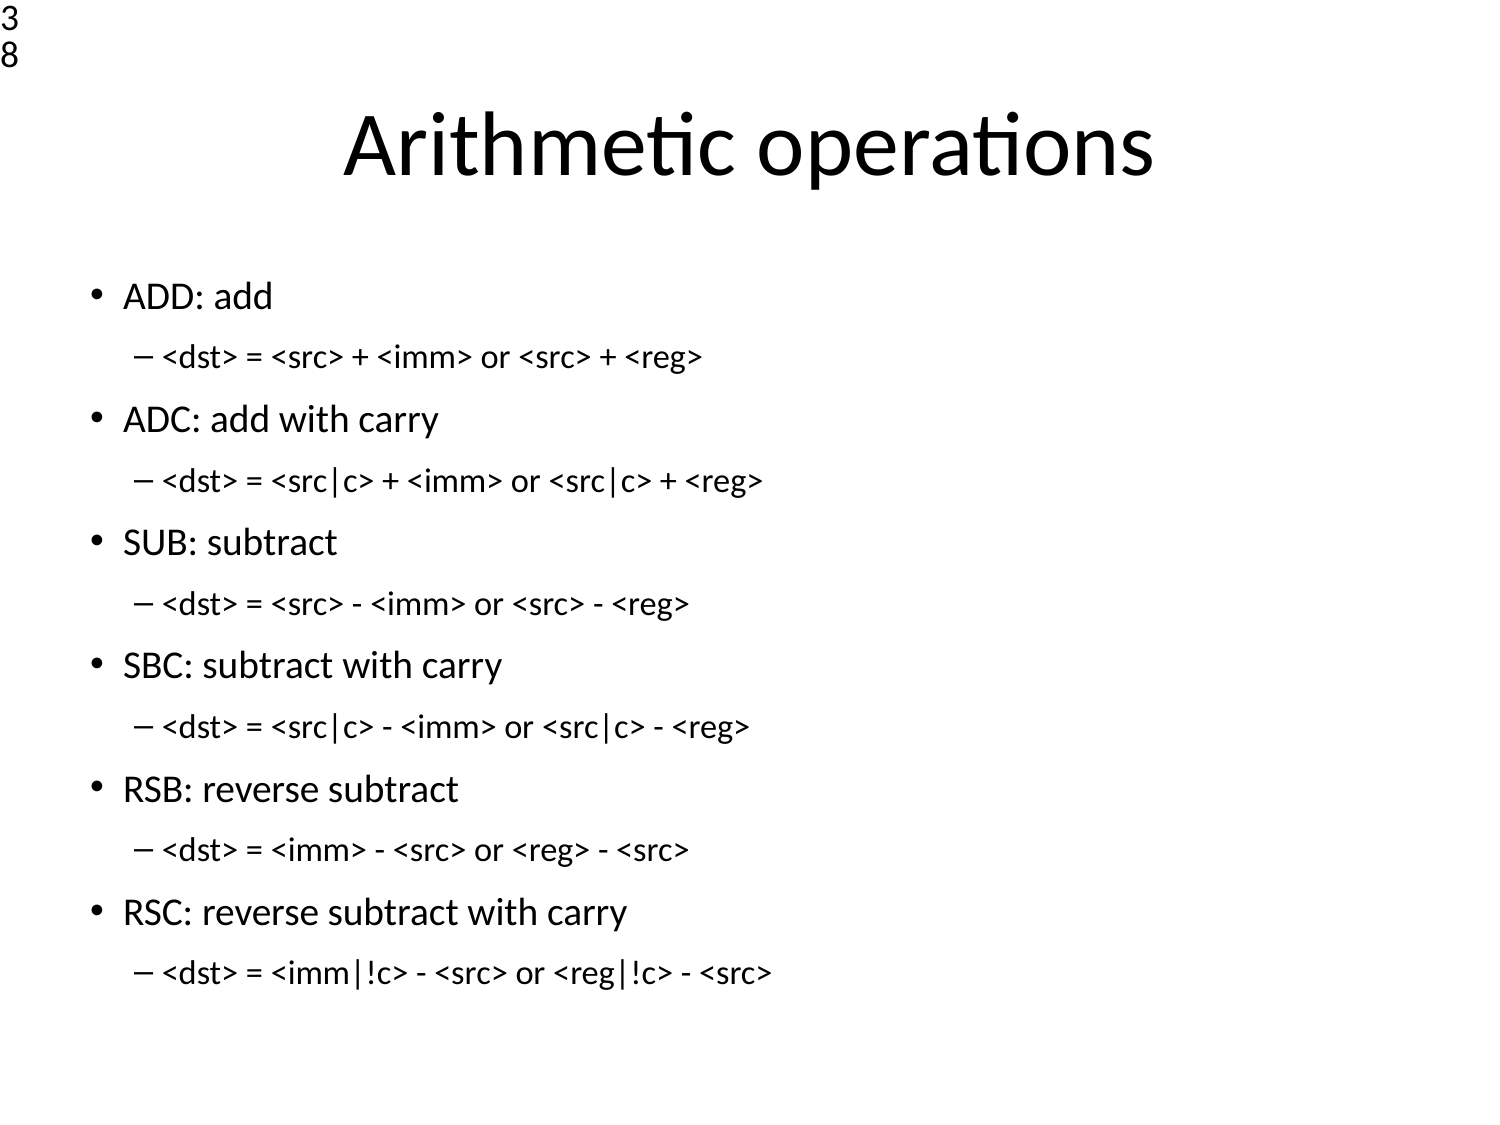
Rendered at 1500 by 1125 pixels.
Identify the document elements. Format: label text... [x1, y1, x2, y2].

list ADD: add <dst> = <src> + <imm> or <src> + <reg> ADC: add with carry <dst> = <src|c> + <imm> or <src|c> + <reg> SUB: subtract <dst> = <src> - <imm> or <src> - <reg> SBC: subtract with carry <dst> = <src|c> - <imm> or <src|c> - <reg> RSB: reverse subtract <dst> = <imm> - <src> or <reg> - <src> RSC: reverse subtract with carry <dst> = <imm|!c> - <src> or <reg|!c> - <src> [75, 262, 1425, 1005]
title Arithmetic operations [75, 45, 1425, 233]
